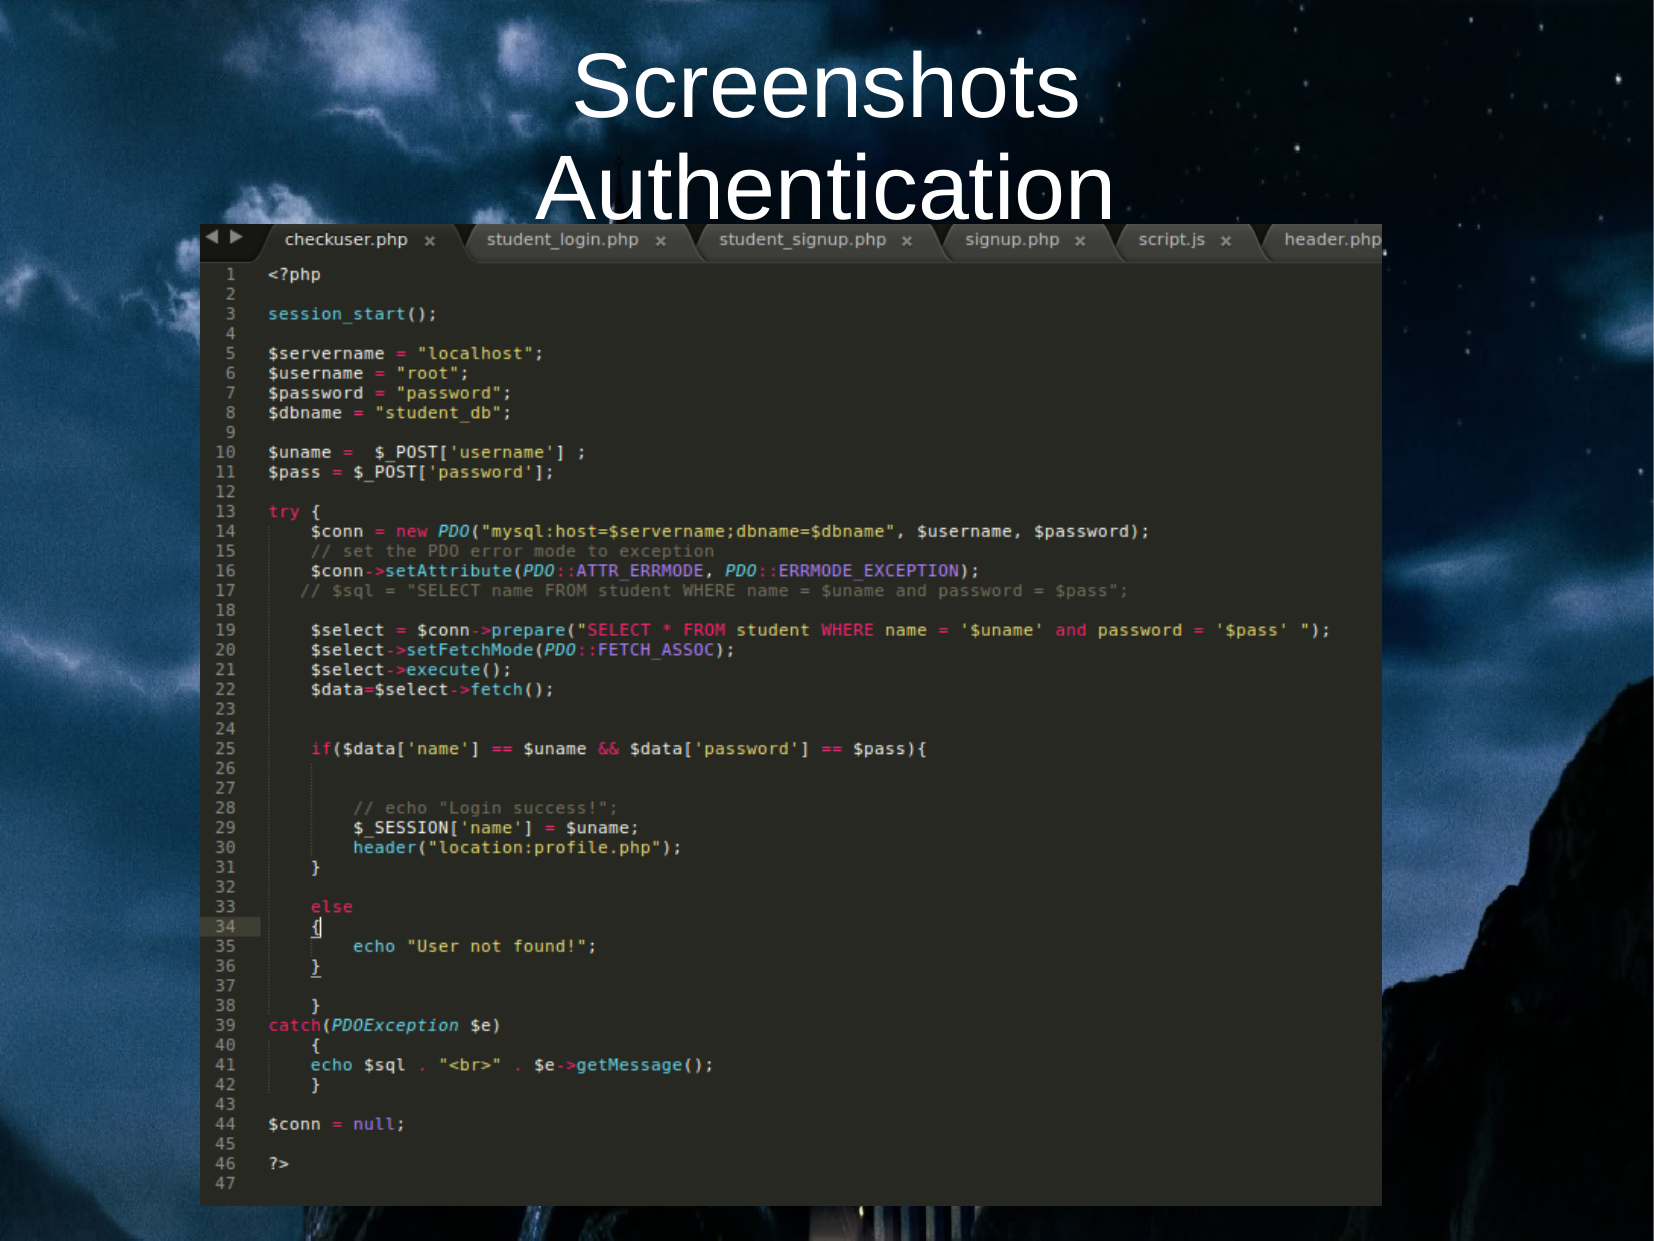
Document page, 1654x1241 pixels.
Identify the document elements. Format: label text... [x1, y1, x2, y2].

title Screenshots Authentication [82, 33, 1571, 241]
picture [0, 0, 1654, 1241]
